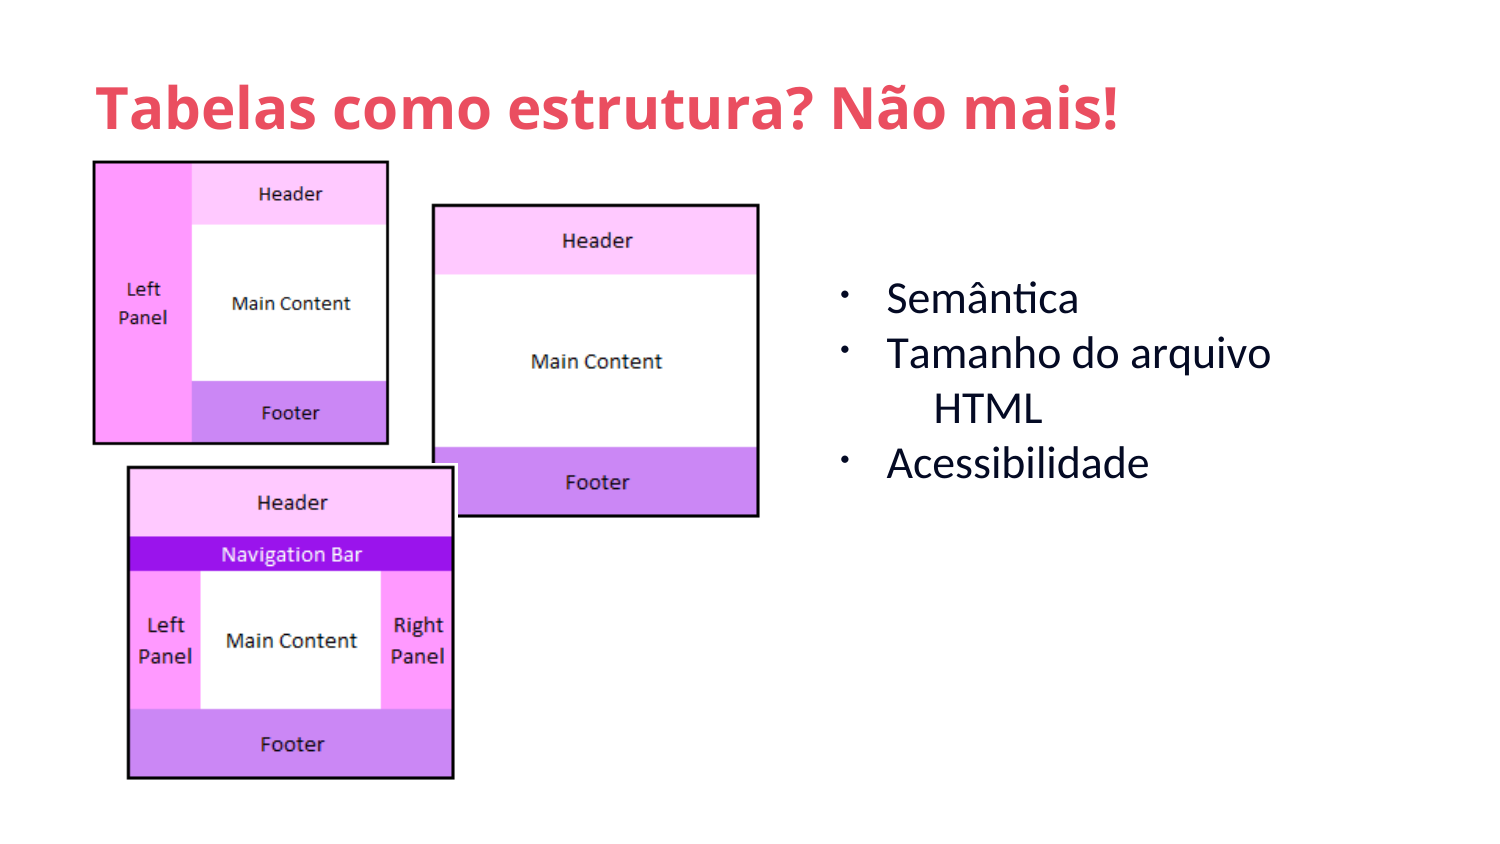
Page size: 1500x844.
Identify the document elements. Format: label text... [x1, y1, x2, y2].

picture [124, 202, 763, 783]
picture [90, 158, 392, 448]
text_box Tabelas como estrutura? Não mais! [80, 31, 1396, 171]
text_box Semântica Tamanho do arquivo HTML Acessibilidade [799, 252, 1401, 447]
